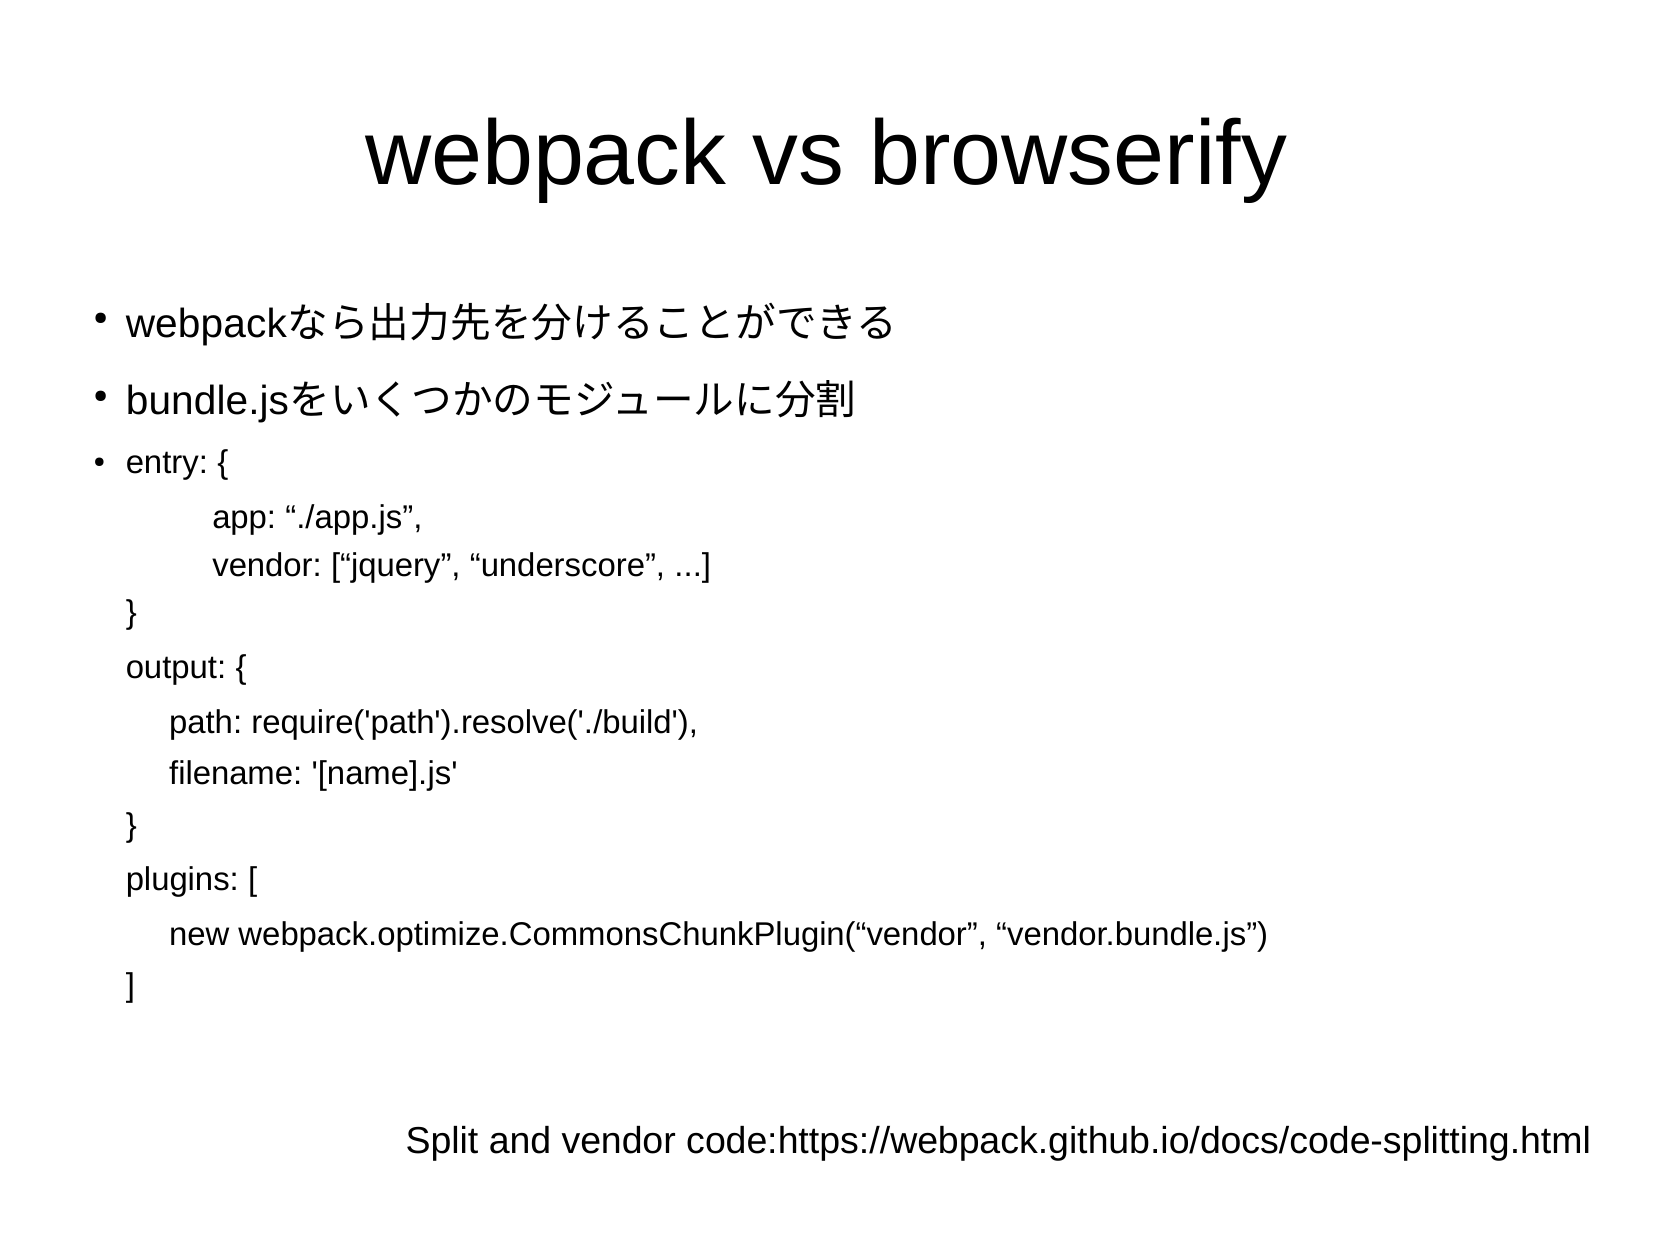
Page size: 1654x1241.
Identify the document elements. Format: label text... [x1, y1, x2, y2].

text_box Split and vendor code:https://webpack.github.io/docs/code-splitting.html [390, 1112, 1607, 1170]
title webpack vs browserify [82, 49, 1571, 257]
list webpackなら出力先を分けることができる bundle.jsをいくつかのモジュールに分割 entry: { app: “./app.js”, vendor: [“jquery”, “underscore”, ...] } output: { path: require('path').resolve('./build'), filename: '[name].js' } plugins: [ new webpack.optimize.CommonsChunkPlugin(“vendor”, “vendor.bundle.js”) ] [82, 290, 1571, 1010]
